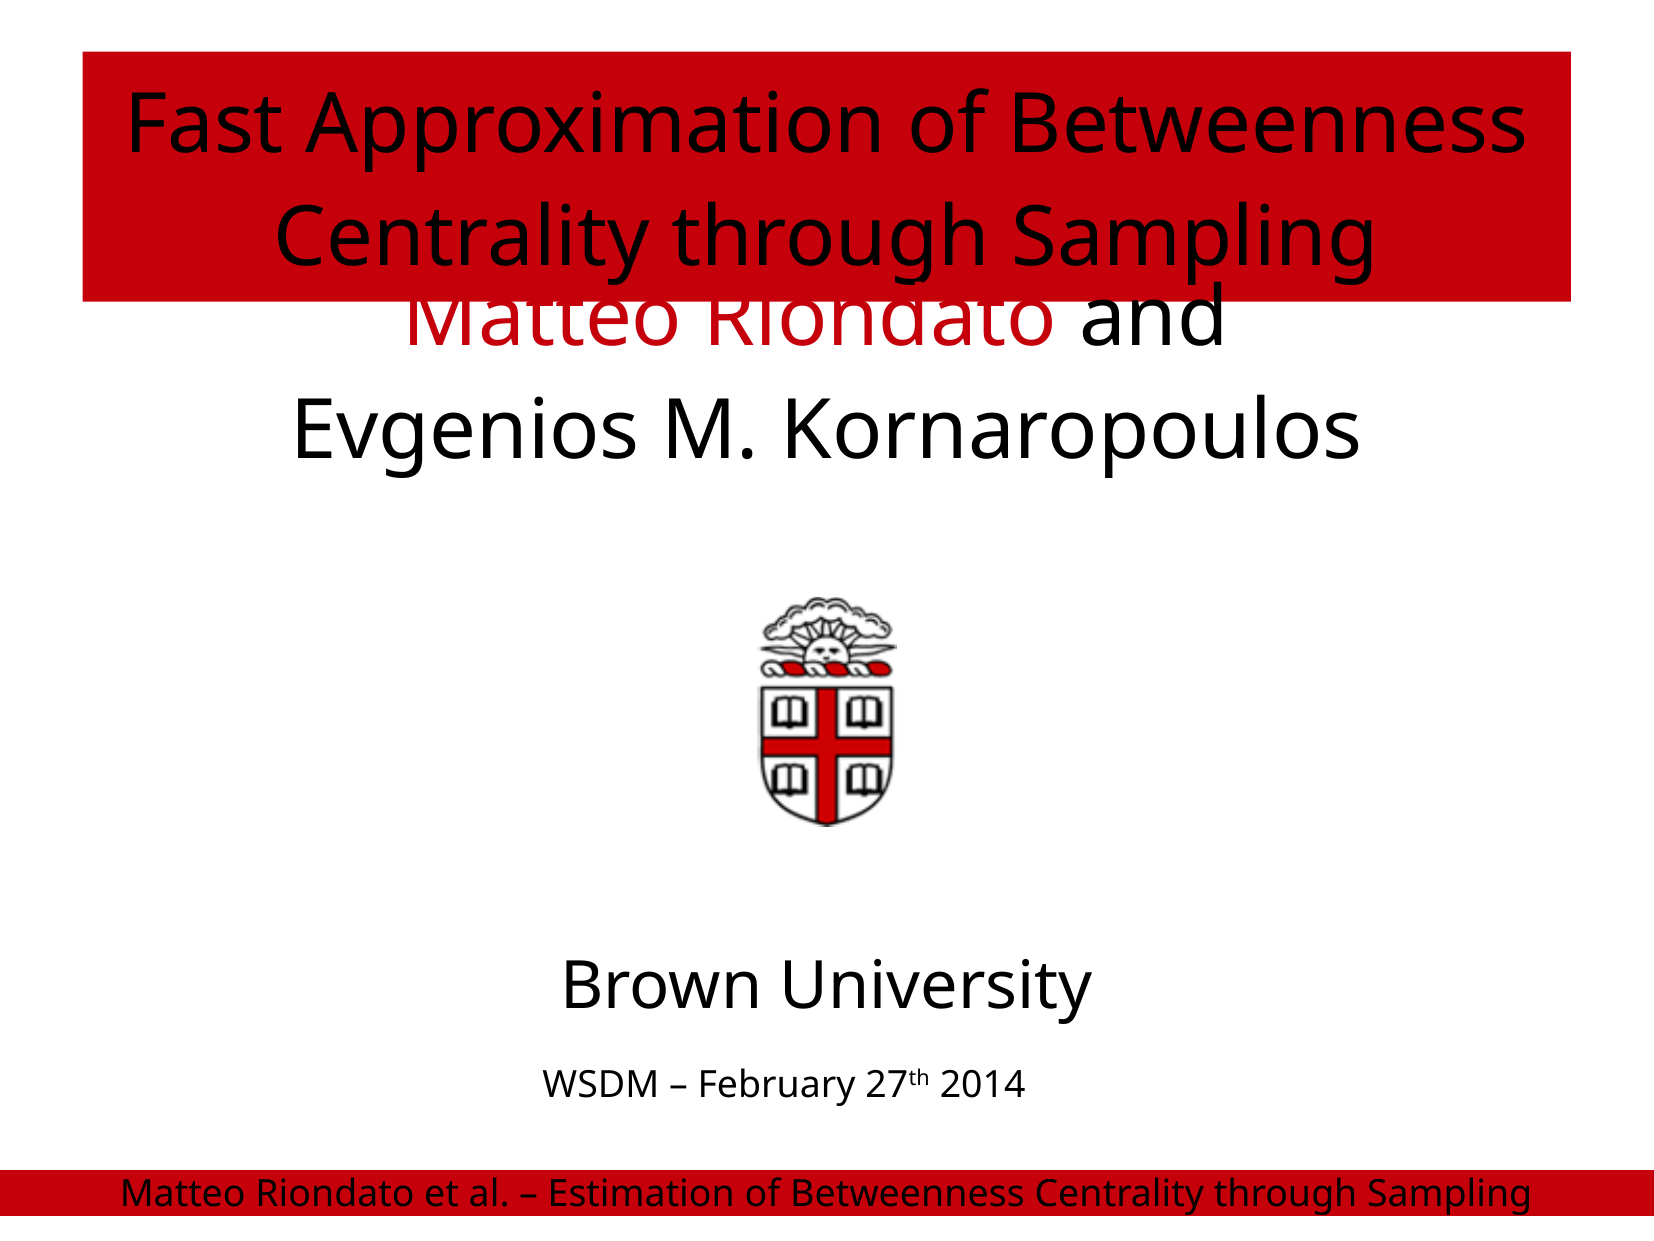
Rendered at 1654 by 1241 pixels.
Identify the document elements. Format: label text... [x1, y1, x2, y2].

text_box WSDM – February 27th 2014 [527, 1050, 1126, 1106]
picture [757, 597, 897, 827]
text_box Matteo Riondato et al. – Estimation of Betweenness Centrality through Sampling [0, 1170, 1654, 1216]
title Fast Approximation of Betweenness Centrality through Sampling [82, 51, 1571, 302]
subtitle Matteo Riondato and Evgenios M. Kornaropoulos Brown University [82, 372, 1571, 1093]
